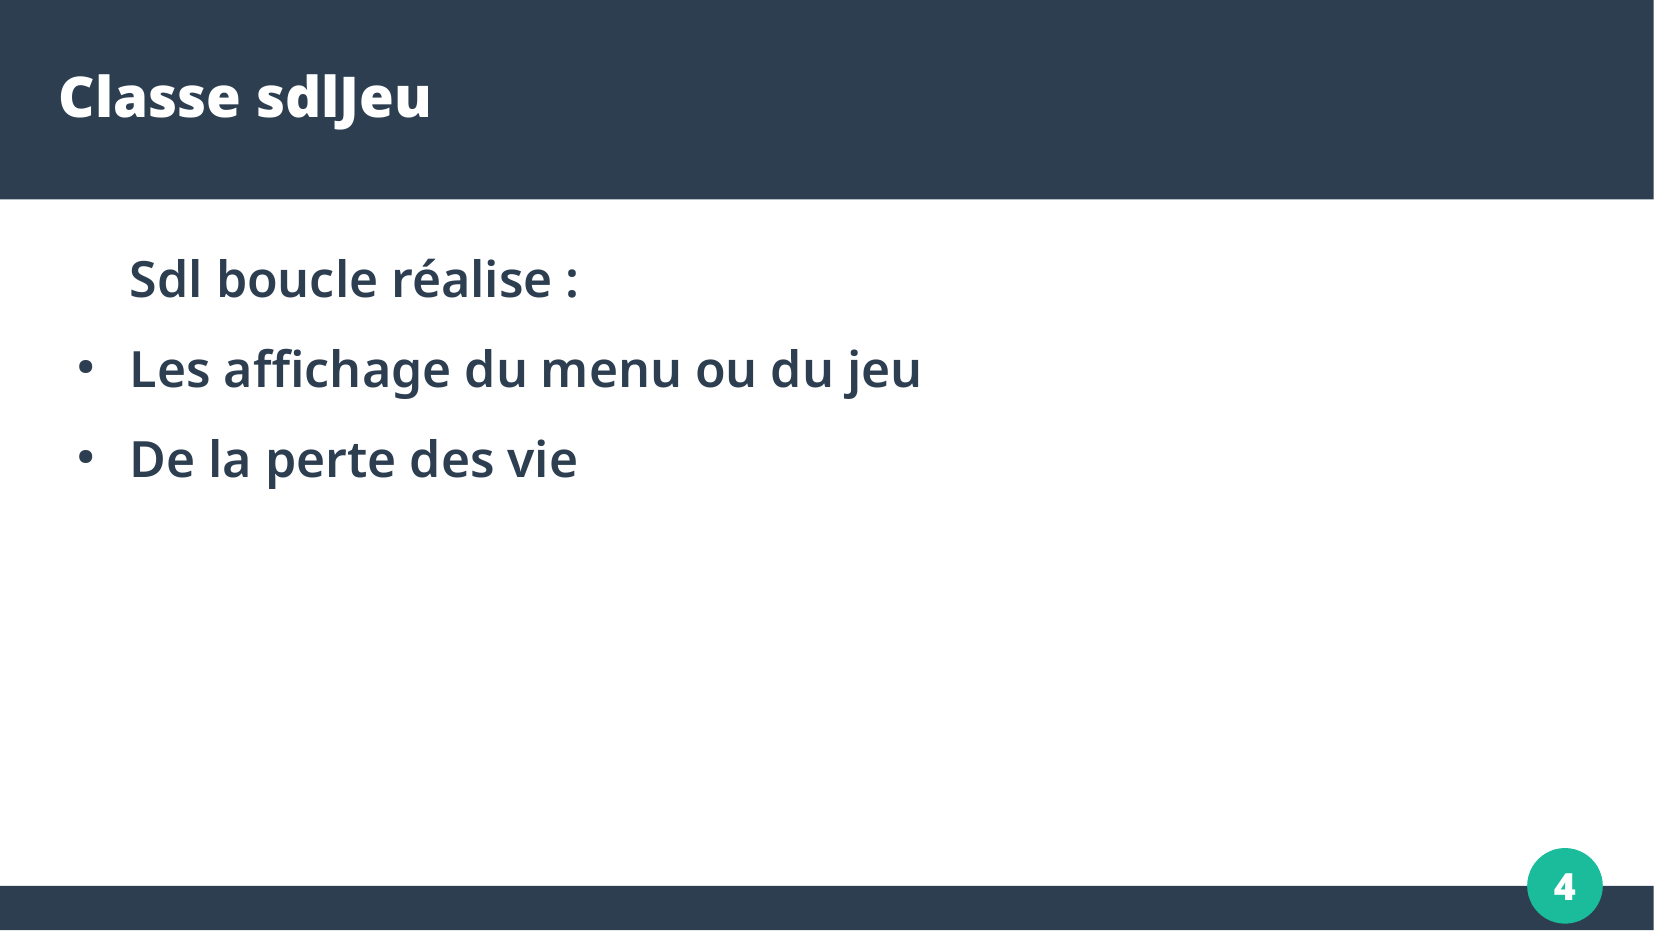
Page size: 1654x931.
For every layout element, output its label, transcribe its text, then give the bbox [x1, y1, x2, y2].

list Sdl boucle réalise : Les affichage du menu ou du jeu De la perte des vie [59, 243, 1595, 864]
title Classe sdlJeu [59, 37, 1595, 156]
